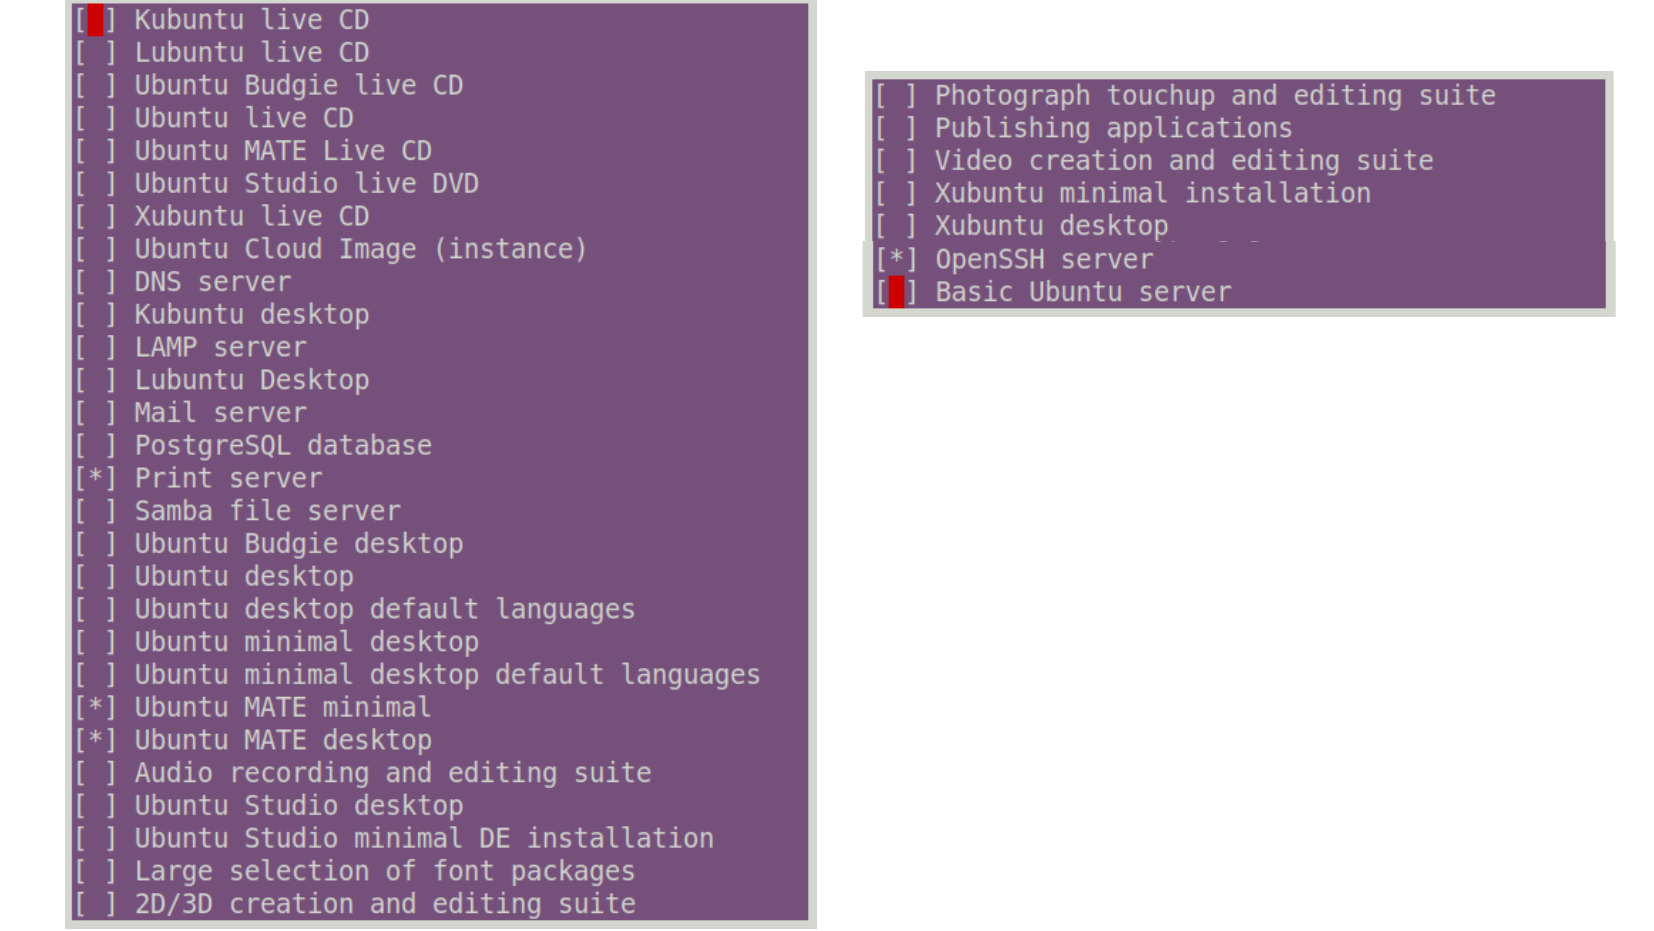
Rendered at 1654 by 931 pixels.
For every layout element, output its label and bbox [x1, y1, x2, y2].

picture [65, 0, 817, 930]
picture [862, 71, 1616, 317]
